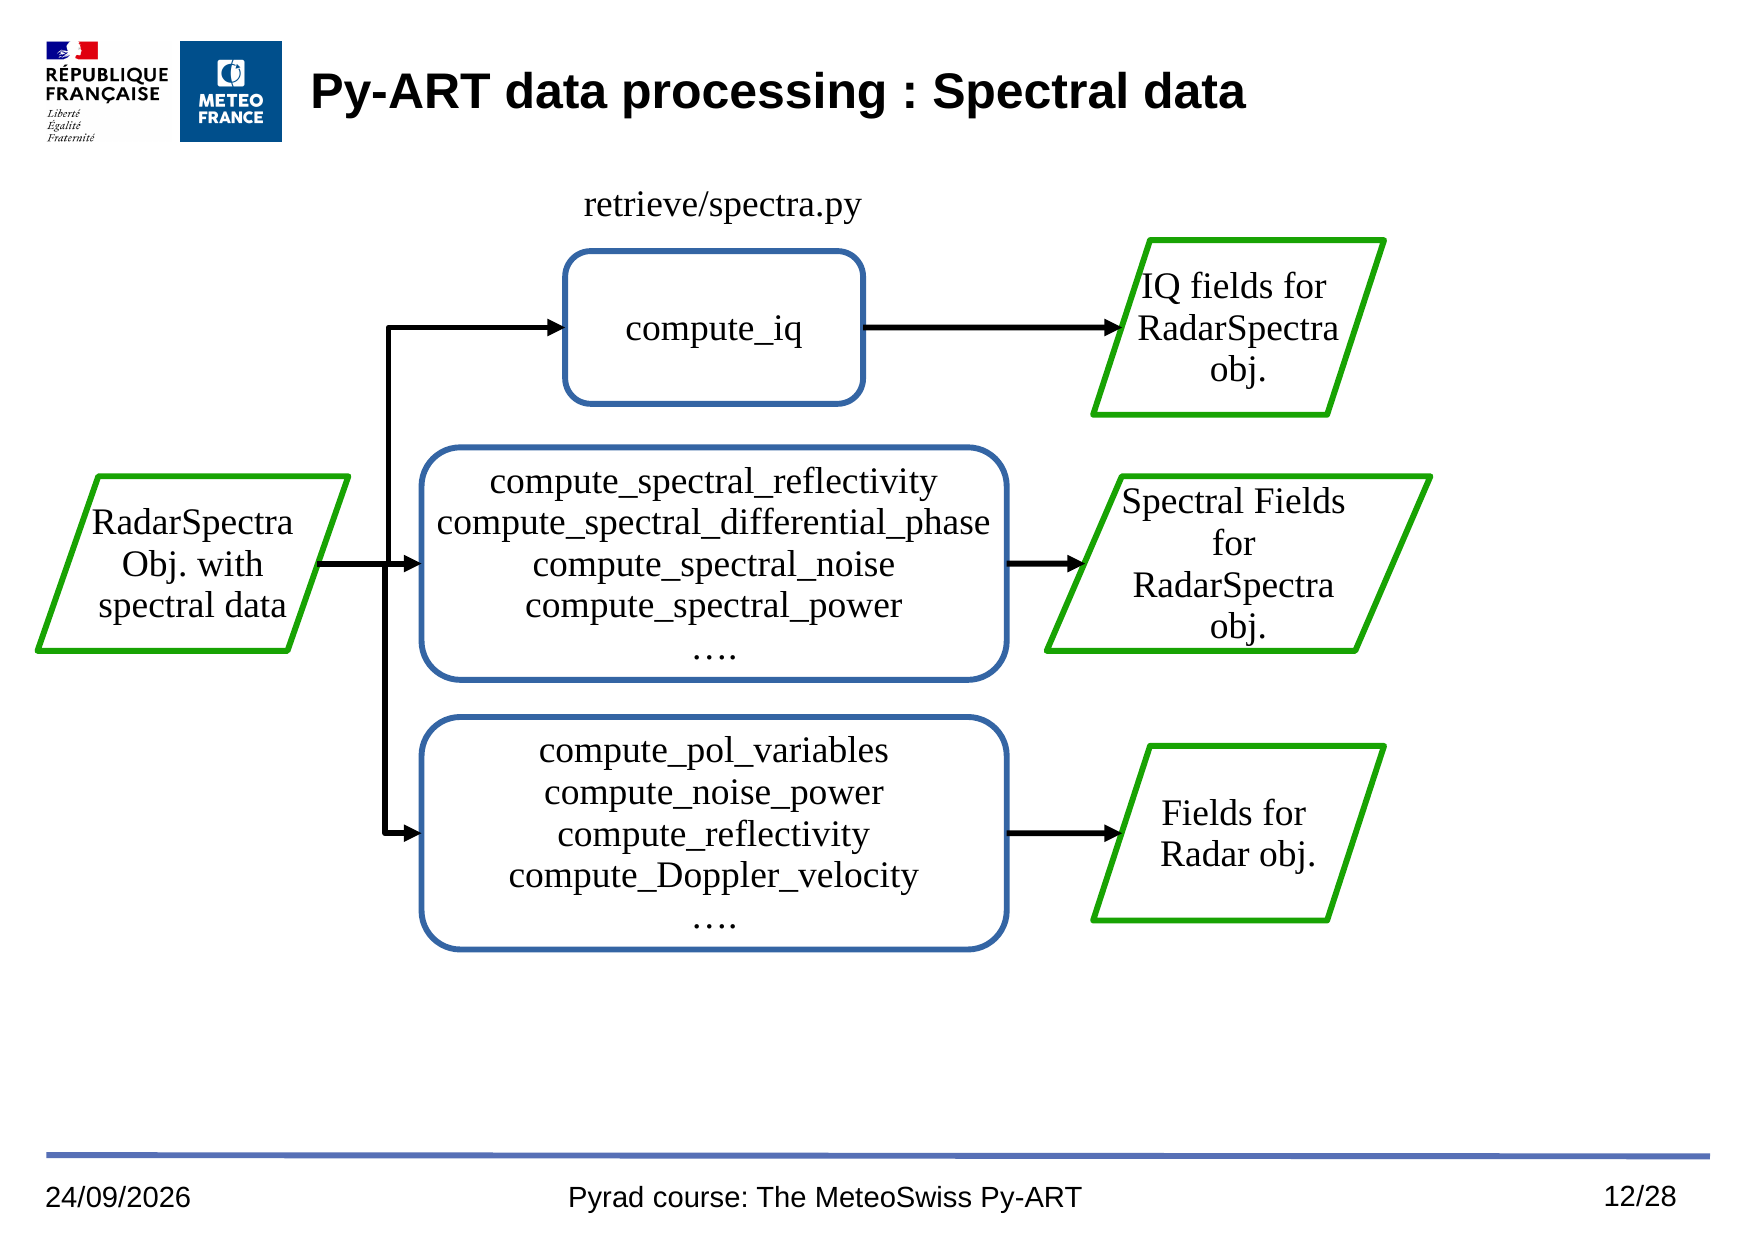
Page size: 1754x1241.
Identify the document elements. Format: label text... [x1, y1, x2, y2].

picture [180, 41, 282, 142]
text_box Fields for Radar obj. [1093, 745, 1385, 921]
text_box retrieve/spectra.py [569, 175, 878, 233]
text_box compute_iq [565, 251, 864, 404]
picture [46, 41, 172, 142]
title Py-ART data processing : Spectral data [310, 40, 1697, 142]
text_box compute_spectral_reflectivity compute_spectral_differential_phase compute_spectral_noise compute_spectral_power …. [421, 447, 1007, 680]
text_box compute_pol_variables compute_noise_power compute_reflectivity compute_Doppler_velocity …. [421, 716, 1007, 950]
text_box RadarSpectra Obj. with spectral data [37, 476, 349, 651]
text_box IQ fields for RadarSpectra obj. [1093, 240, 1385, 415]
text_box Spectral Fields for RadarSpectra obj. [1046, 476, 1431, 651]
